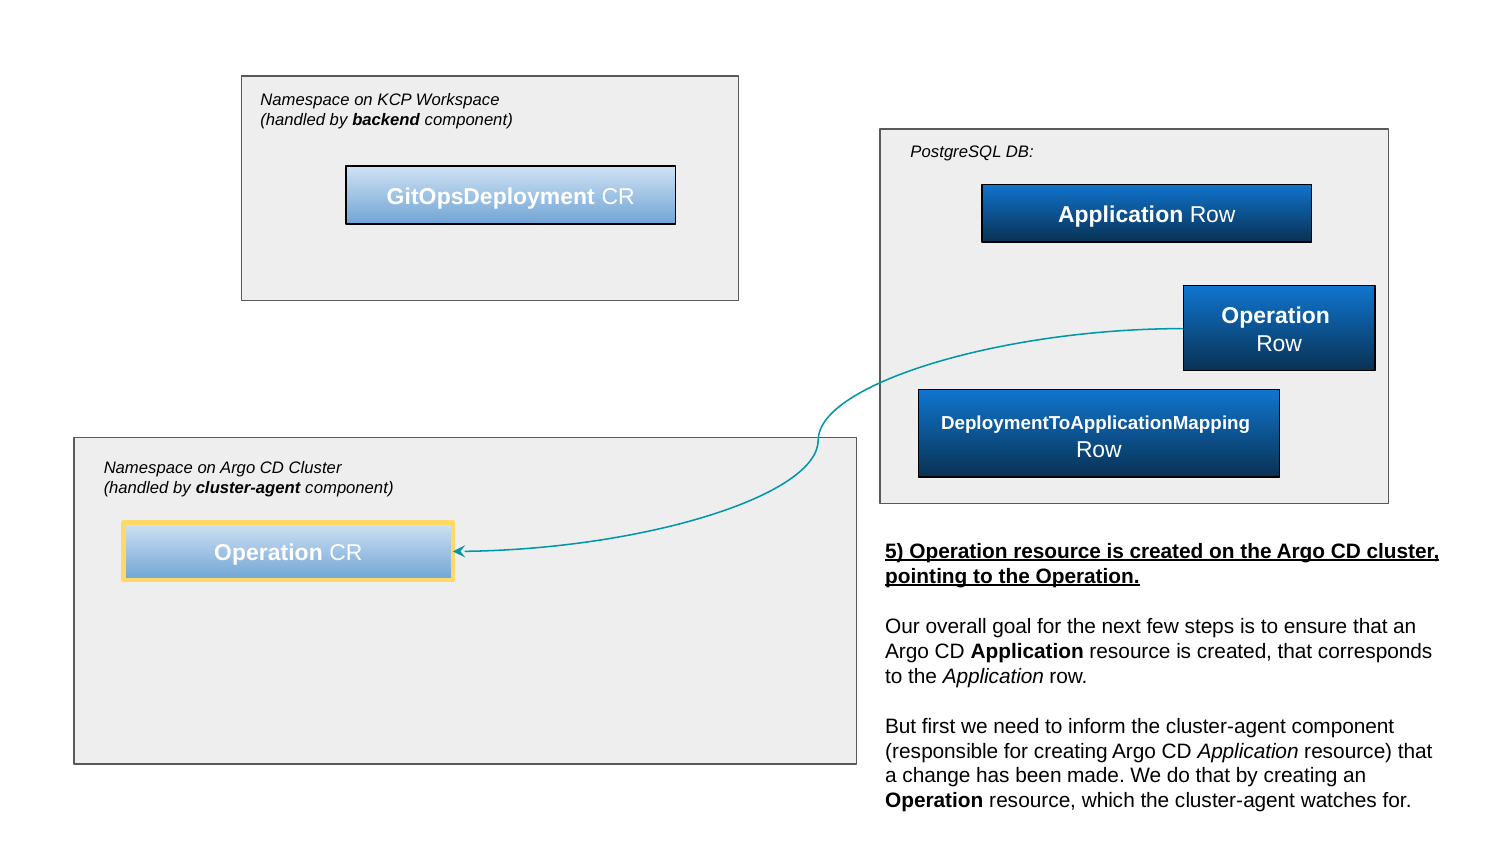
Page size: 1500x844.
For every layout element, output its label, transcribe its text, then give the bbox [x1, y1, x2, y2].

text_box Application Row [982, 184, 1312, 242]
text_box Operation CR [123, 522, 454, 580]
text_box GitOpsDeployment CR [346, 166, 676, 224]
text_box PostgreSQL DB: [895, 126, 1303, 177]
text_box [241, 76, 739, 301]
text_box [879, 128, 1389, 504]
text_box [73, 437, 857, 764]
text_box Namespace on KCP Workspace (handled by backend component) [245, 73, 653, 144]
text_box DeploymentToApplicationMapping Row [918, 389, 1280, 477]
text_box 5) Operation resource is created on the Argo CD cluster, pointing to the Operation. Our overall goal for the next few steps is to ensure that an Argo CD Application resource is created, that corresponds to the Application row. But first we need to inform the cluster-agent component (responsible for creating Argo CD Application resource) that a change has been made. We do that by creating an Operation resource, which the cluster-agent watches for. [870, 522, 1461, 828]
text_box Namespace on Argo CD Cluster (handled by cluster-agent component) [88, 441, 497, 512]
text_box Operation Row [1183, 285, 1375, 371]
